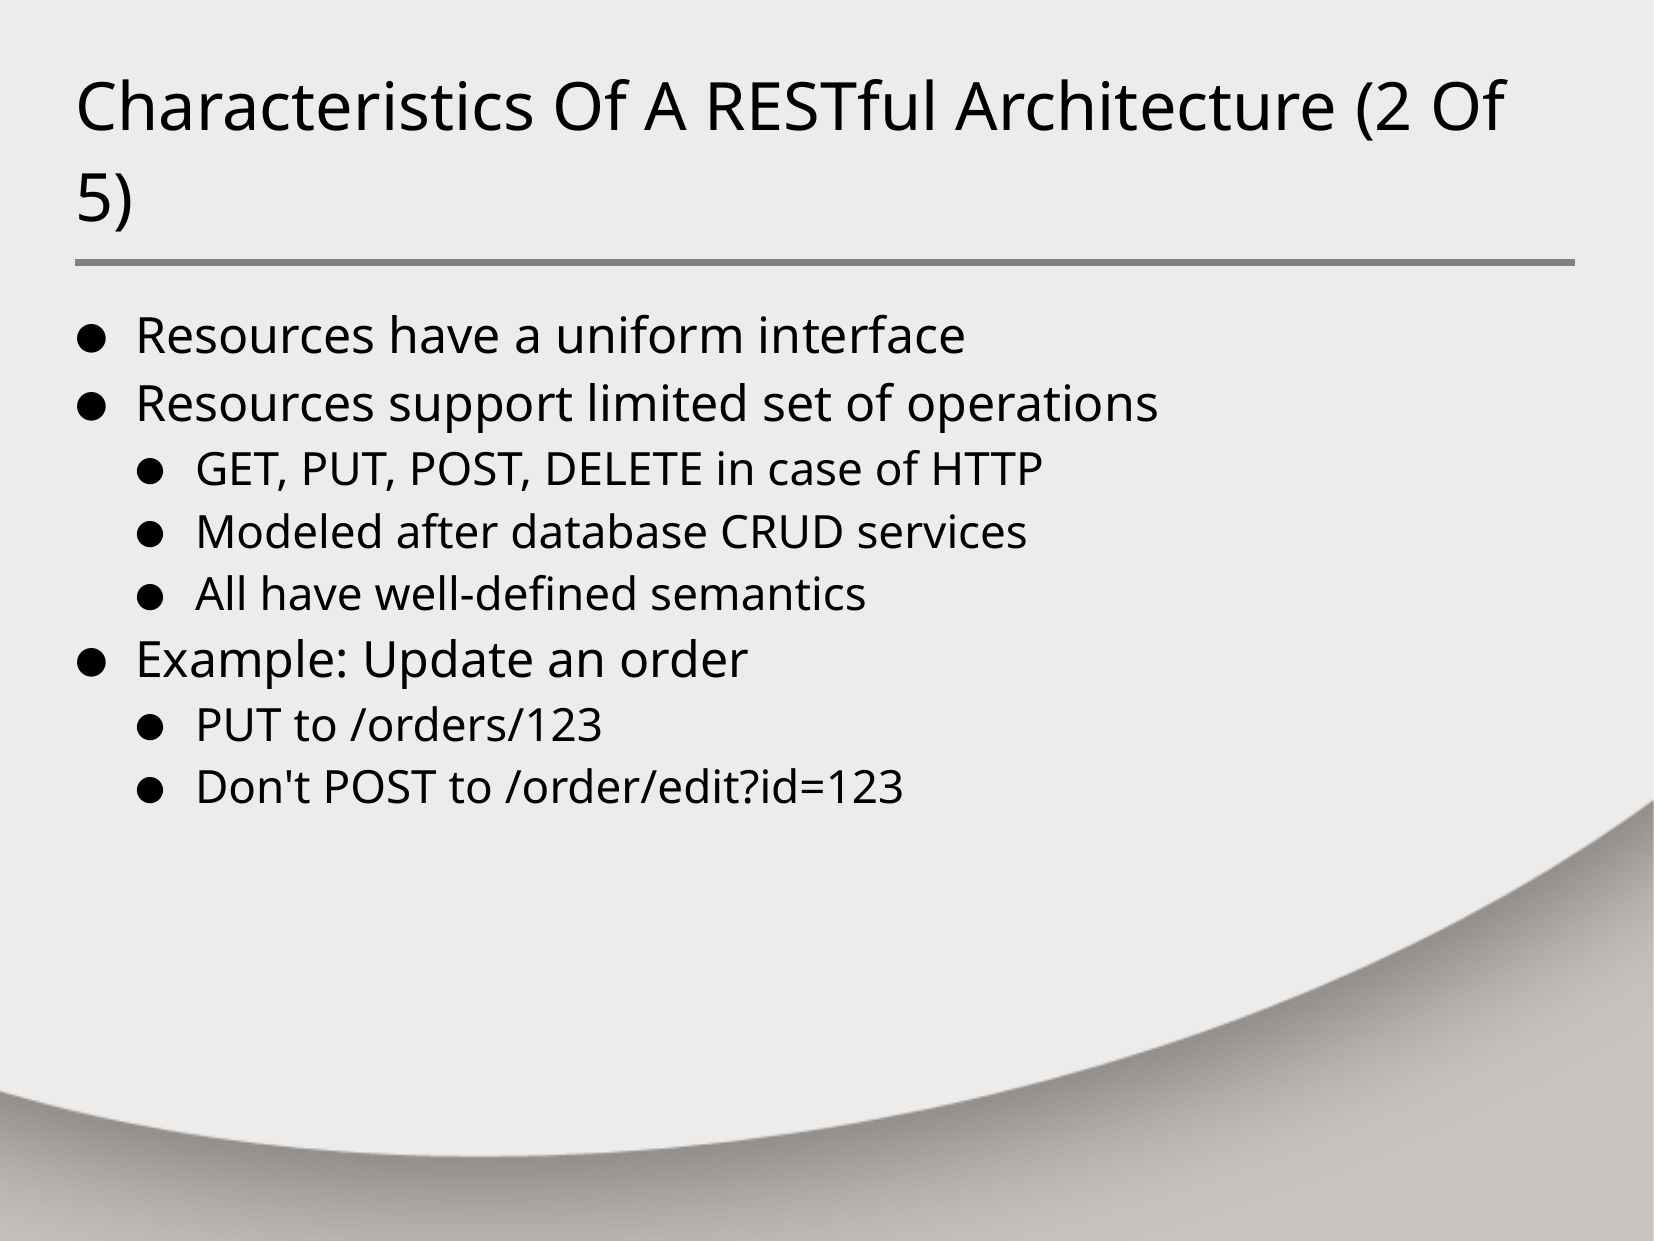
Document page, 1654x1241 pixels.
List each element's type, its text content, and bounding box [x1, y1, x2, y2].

picture [0, 0, 1654, 1241]
list Resources have a uniform interface Resources support limited set of operations GET, PUT, POST, DELETE in case of HTTP Modeled after database CRUD services All have well-defined semantics Example: Update an order PUT to /orders/123 Don't POST to /order/edit?id=123 [75, 300, 1576, 1163]
title Characteristics Of A RESTful Architecture (2 Of 5) [75, 75, 1576, 226]
